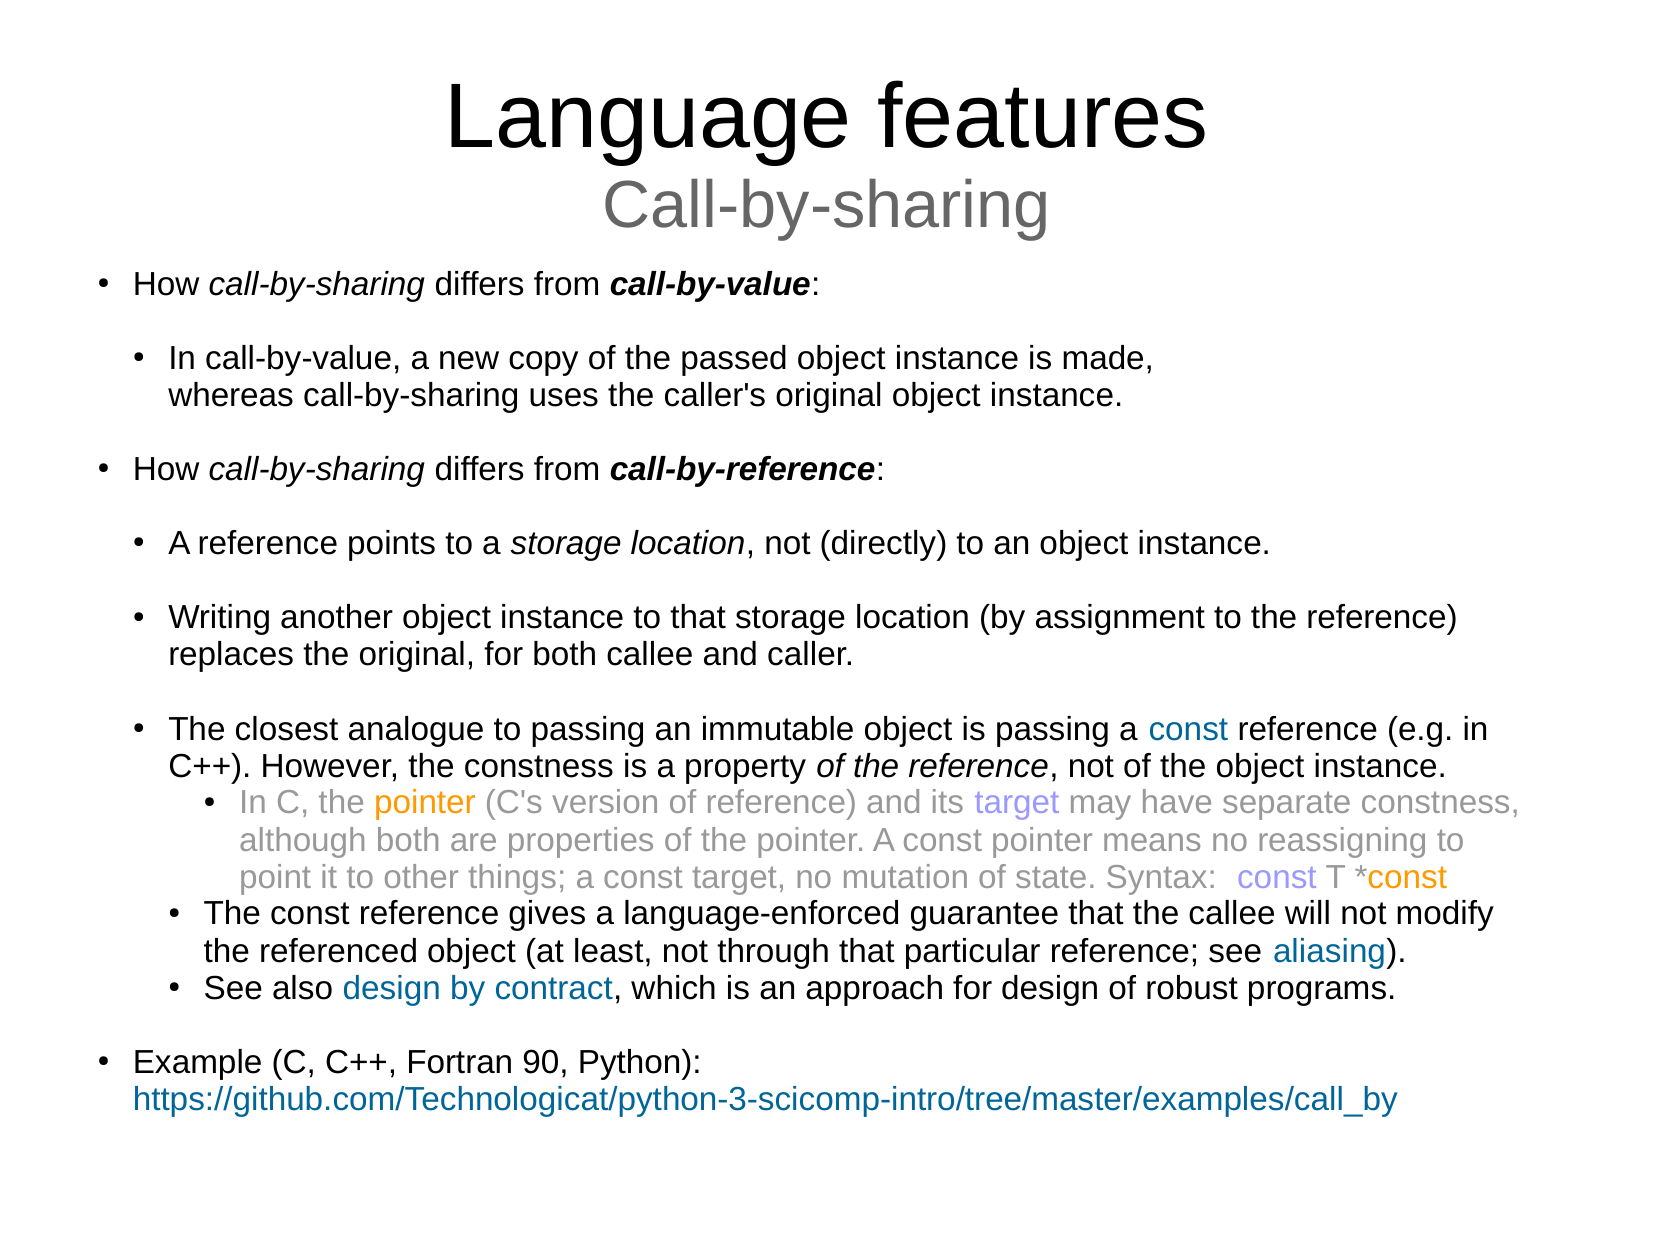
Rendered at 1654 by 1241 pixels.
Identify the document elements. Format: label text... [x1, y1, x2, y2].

text_box How call-by-sharing differs from call-by-value: In call-by-value, a new copy of the passed object instance is made, whereas call-by-sharing uses the caller's original object instance. How call-by-sharing differs from call-by-reference: A reference points to a storage location, not (directly) to an object instance. Writing another object instance to that storage location (by assignment to the reference) replaces the original, for both callee and caller. The closest analogue to passing an immutable object is passing a const reference (e.g. in C++). However, the constness is a property of the reference, not of the object instance. In C, the pointer (C's version of reference) and its target may have separate constness, although both are properties of the pointer. A const pointer means no reassigning to point it to other things; a const target, no mutation of state. Syntax: const T *const The const reference gives a language-enforced guarantee that the callee will not modify the referenced object (at least, not through that particular reference; see aliasing). See also design by contract, which is an approach for design of robust programs. Example (C, C++, Fortran 90, Python): https://github.com/Technologicat/python-3-scicomp-intro/tree/master/examples/call_by [82, 258, 1561, 1174]
title Language features Call-by-sharing [82, 49, 1571, 257]
